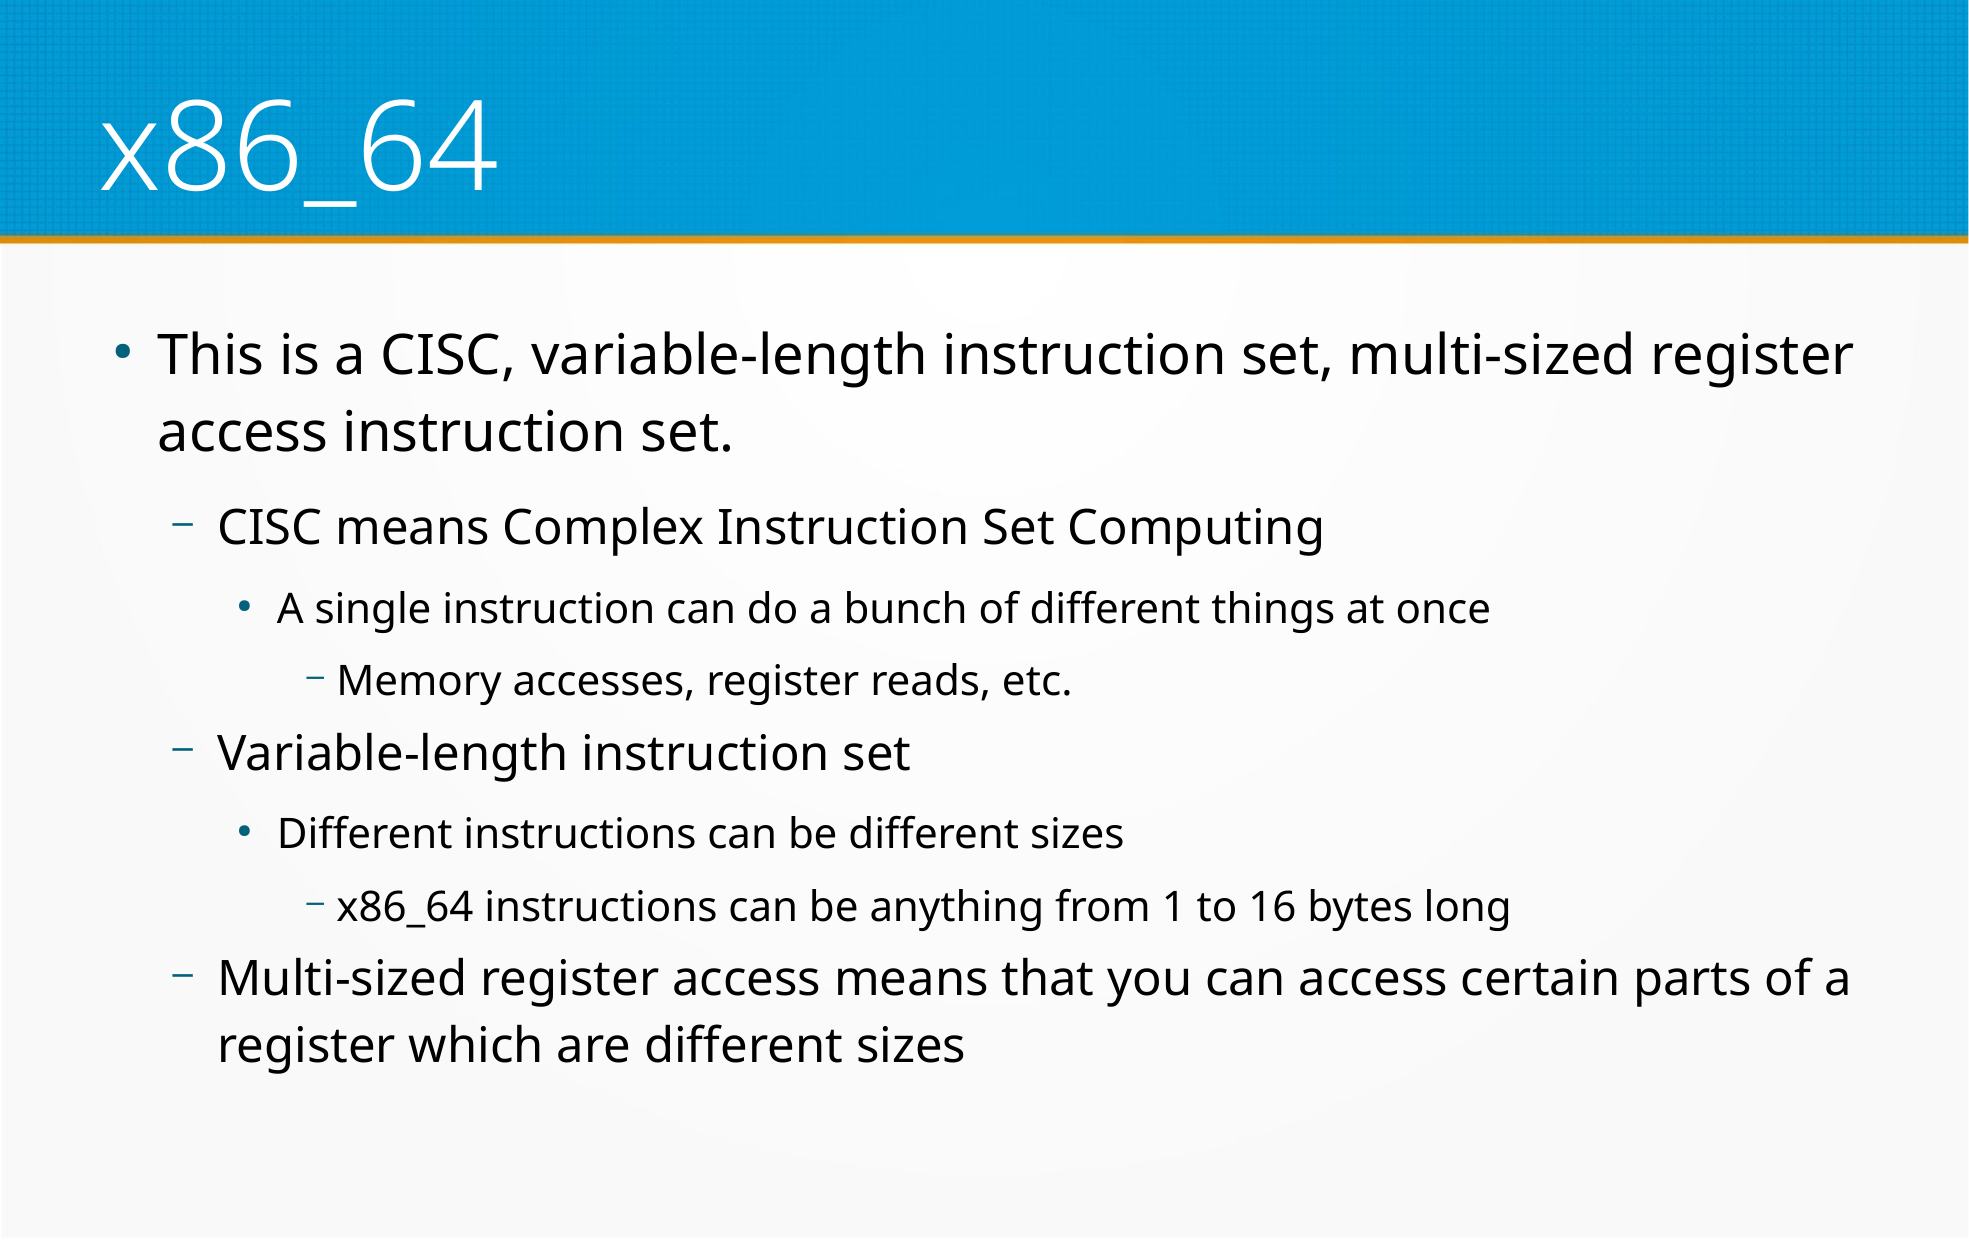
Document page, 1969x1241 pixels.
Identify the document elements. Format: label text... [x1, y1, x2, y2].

list This is a CISC, variable-length instruction set, multi-sized register access instruction set. CISC means Complex Instruction Set Computing A single instruction can do a bunch of different things at once Memory accesses, register reads, etc. Variable-length instruction set Different instructions can be different sizes x86_64 instructions can be anything from 1 to 16 bytes long Multi-sized register access means that you can access certain parts of a register which are different sizes [98, 315, 1861, 1081]
title x86_64 [98, 19, 1870, 227]
picture [0, 233, 1969, 1241]
